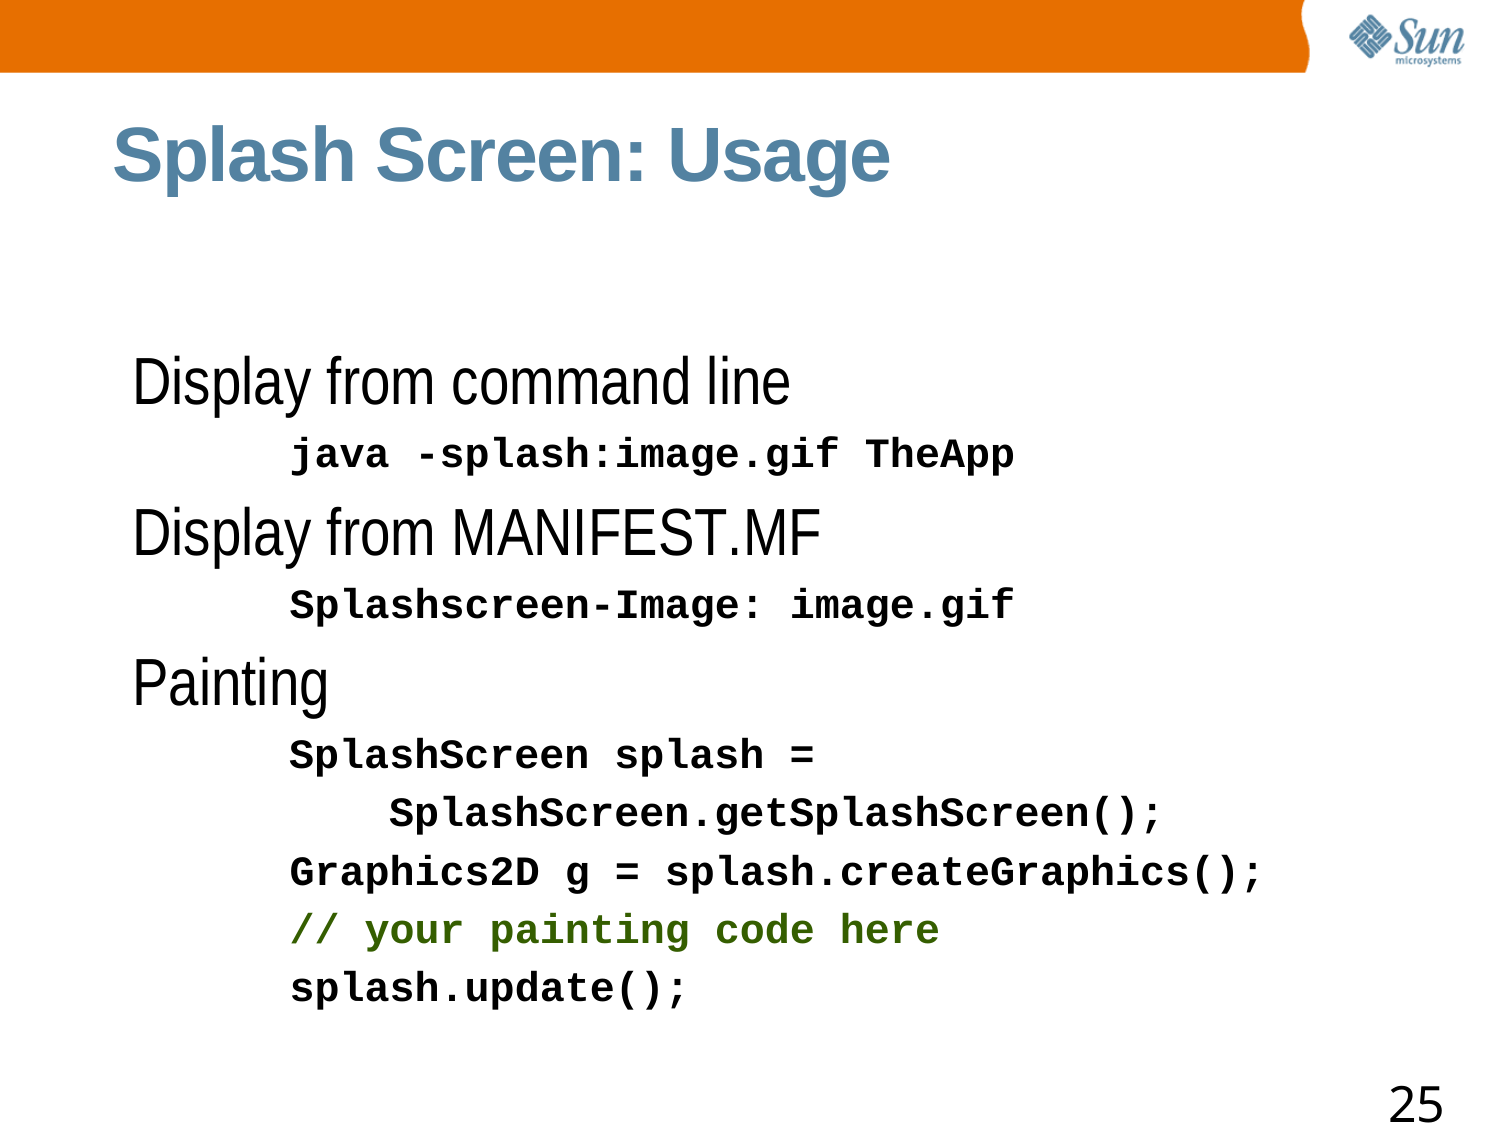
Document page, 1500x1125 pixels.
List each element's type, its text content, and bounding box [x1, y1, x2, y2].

list Display from command line java -splash:image.gif TheApp Display from MANIFEST.MF Splashscreen-Image: image.gif Painting SplashScreen splash = SplashScreen.getSplashScreen(); Graphics2D g = splash.createGraphics(); // your painting code here splash.update(); [112, 352, 1463, 1045]
picture [0, 0, 1500, 75]
title Splash Screen: Usage [112, 119, 1417, 270]
